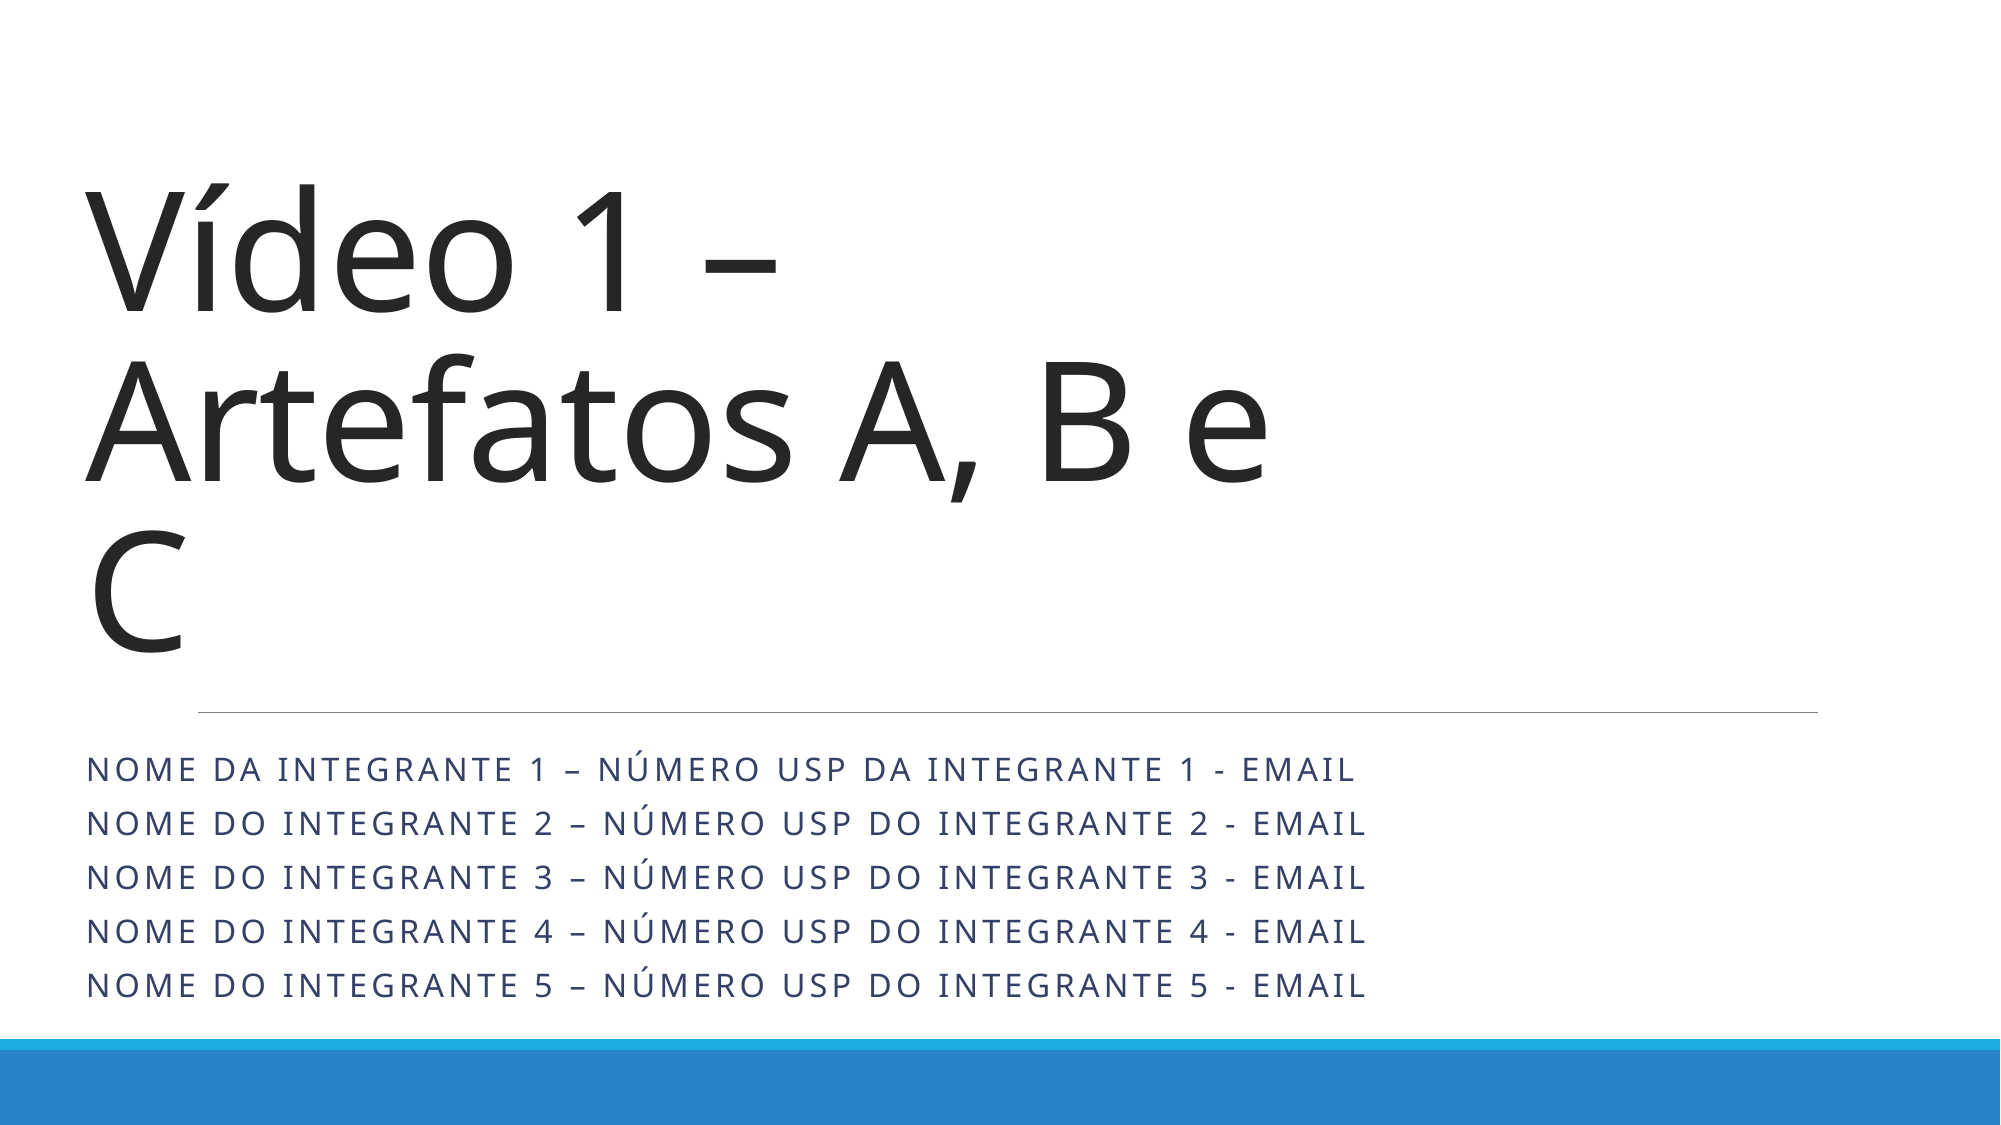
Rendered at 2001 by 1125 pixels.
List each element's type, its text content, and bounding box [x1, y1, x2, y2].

title Vídeo 1 – Artefatos A, B e C [70, 301, 1354, 693]
subtitle Nome da integrante 1 – número Usp da integrante 1 - email Nome do integrante 2 – número Usp do integrante 2 - email Nome do integrante 3 – número Usp do integrante 3 - email Nome do integrante 4 – número Usp do integrante 4 - email Nome do integrante 5 – número Usp do integrante 5 - email [70, 746, 1880, 1018]
